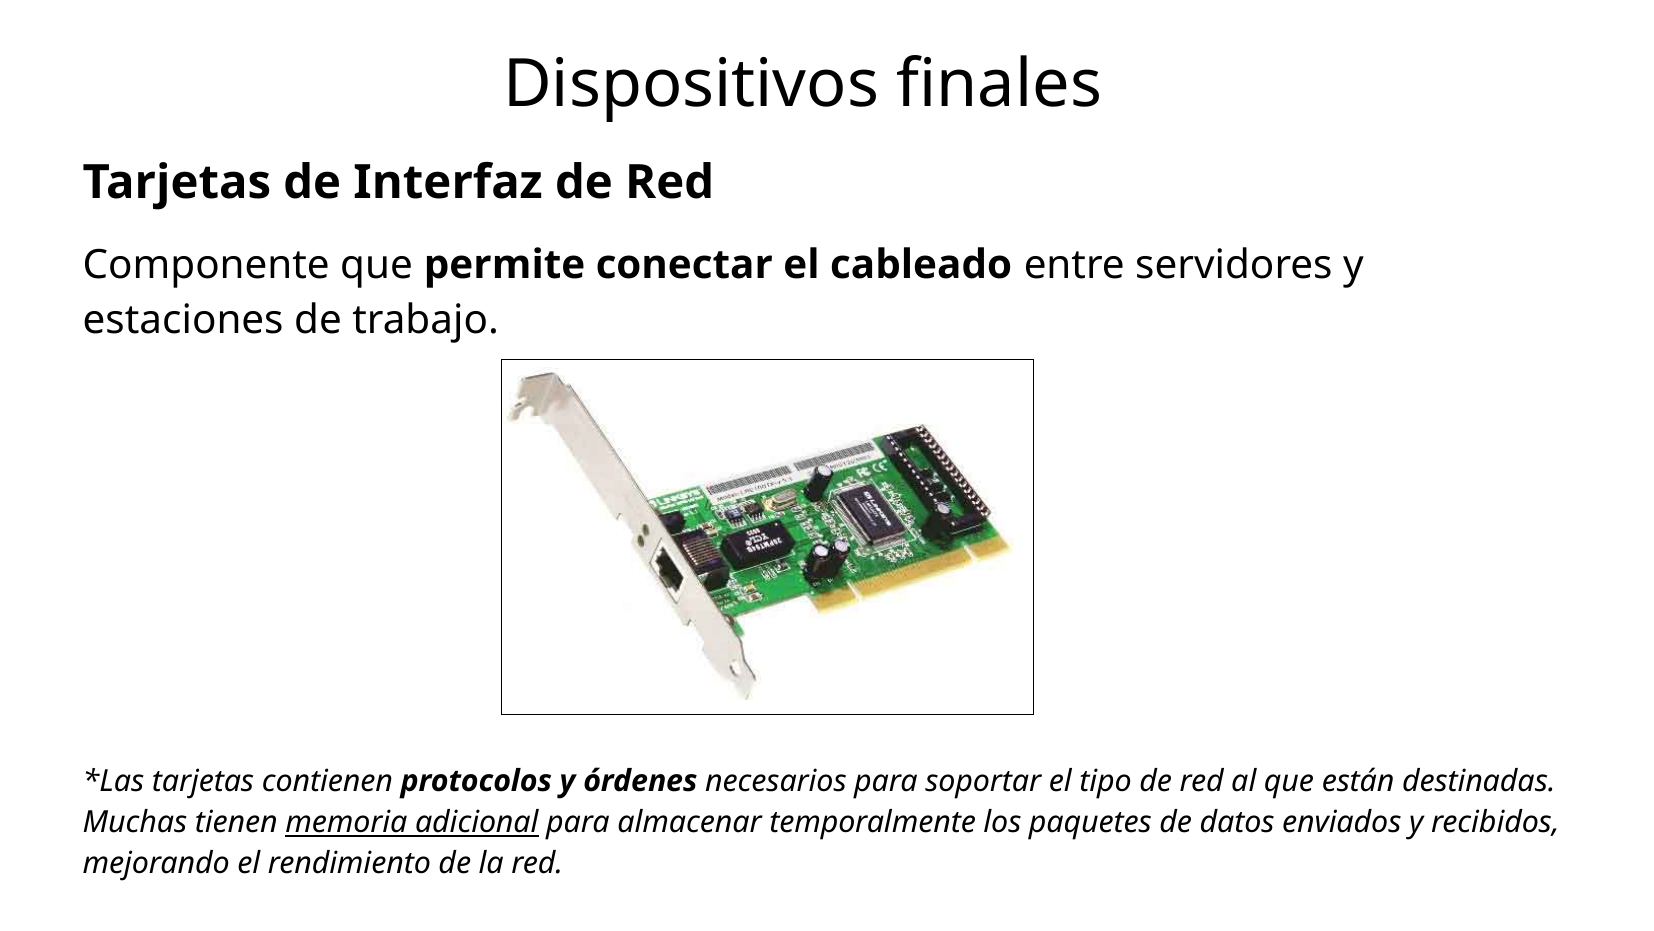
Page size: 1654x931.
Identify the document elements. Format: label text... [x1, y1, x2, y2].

list Tarjetas de Interfaz de Red Componente que permite conectar el cableado entre servidores y estaciones de trabajo. *Las tarjetas contienen protocolos y órdenes necesarios para soportar el tipo de red al que están destinadas. Muchas tienen memoria adicional para almacenar temporalmente los paquetes de datos enviados y recibidos, mejorando el rendimiento de la red. [82, 147, 1565, 886]
picture [501, 359, 1034, 715]
title Dispositivos finales [59, 25, 1548, 136]
